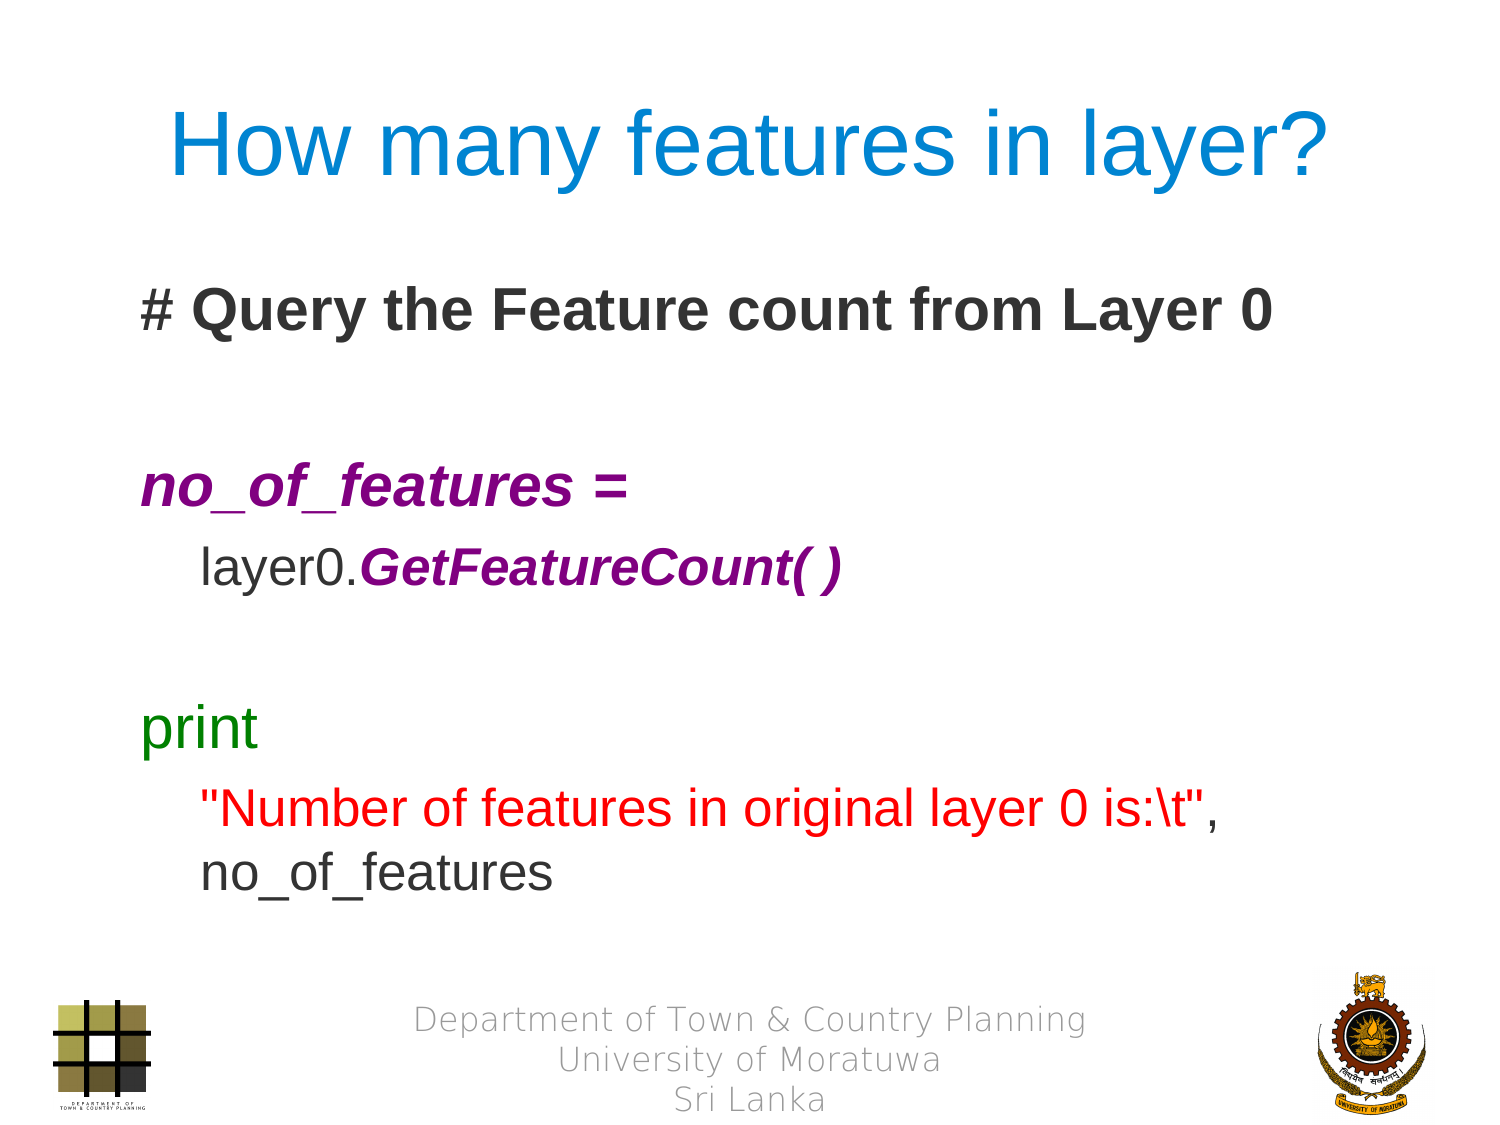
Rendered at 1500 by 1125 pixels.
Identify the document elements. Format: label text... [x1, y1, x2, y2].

title How many features in layer? [75, 45, 1426, 233]
list # Query the Feature count from Layer 0 no_of_features = layer0.GetFeatureCount( ) print "Number of features in original layer 0 is:\t", no_of_features [75, 262, 1426, 916]
picture [1312, 966, 1435, 1125]
picture [53, 1000, 151, 1110]
